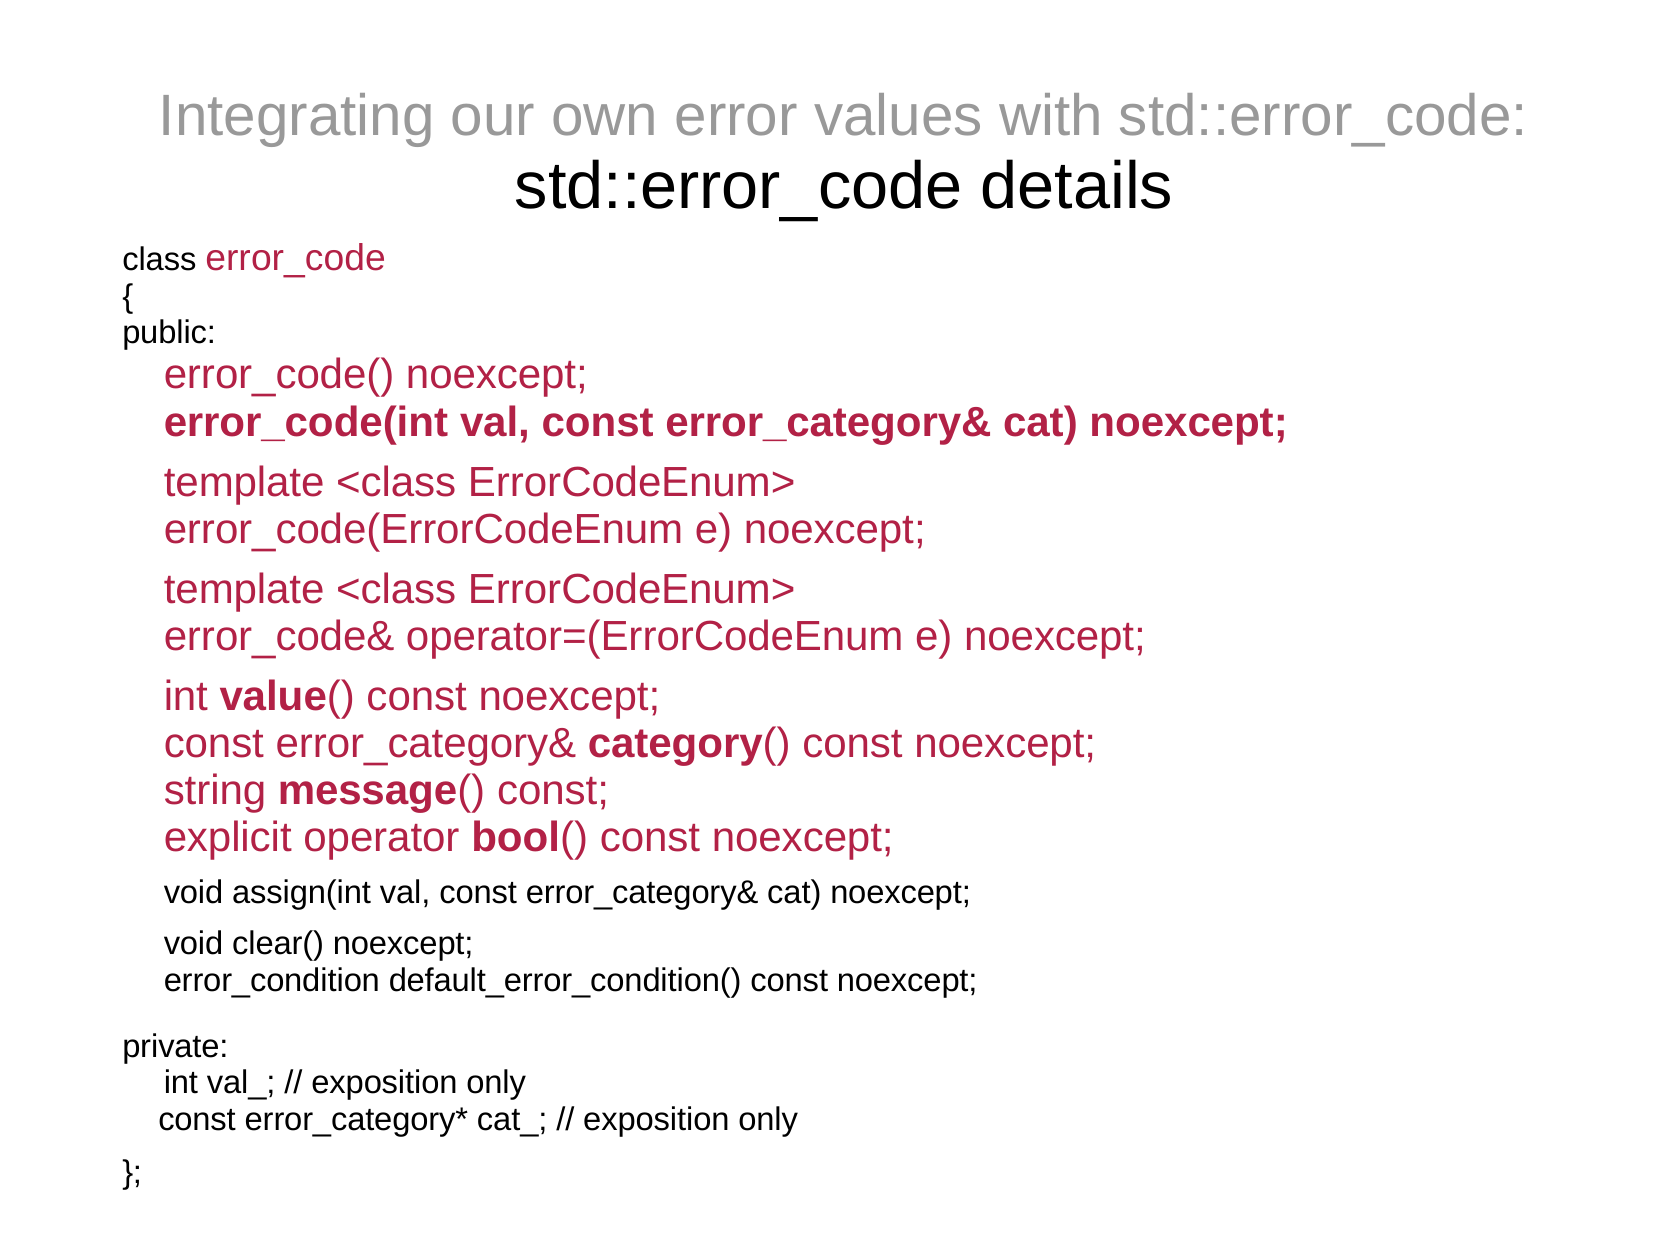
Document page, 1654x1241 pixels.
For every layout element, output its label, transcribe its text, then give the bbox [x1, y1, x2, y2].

title Integrating our own error values with std::error_code: std::error_code details [82, 49, 1571, 236]
list class error_code { public: error_code() noexcept; error_code(int val, const error_category& cat) noexcept; template <class ErrorCodeEnum> error_code(ErrorCodeEnum e) noexcept; template <class ErrorCodeEnum> error_code& operator=(ErrorCodeEnum e) noexcept; int value() const noexcept; const error_category& category() const noexcept; string message() const; explicit operator bool() const noexcept; void assign(int val, const error_category& cat) noexcept; void clear() noexcept; error_condition default_error_condition() const noexcept; private: int val_; // exposition only const error_category* cat_; // exposition only }; [82, 236, 1630, 1205]
